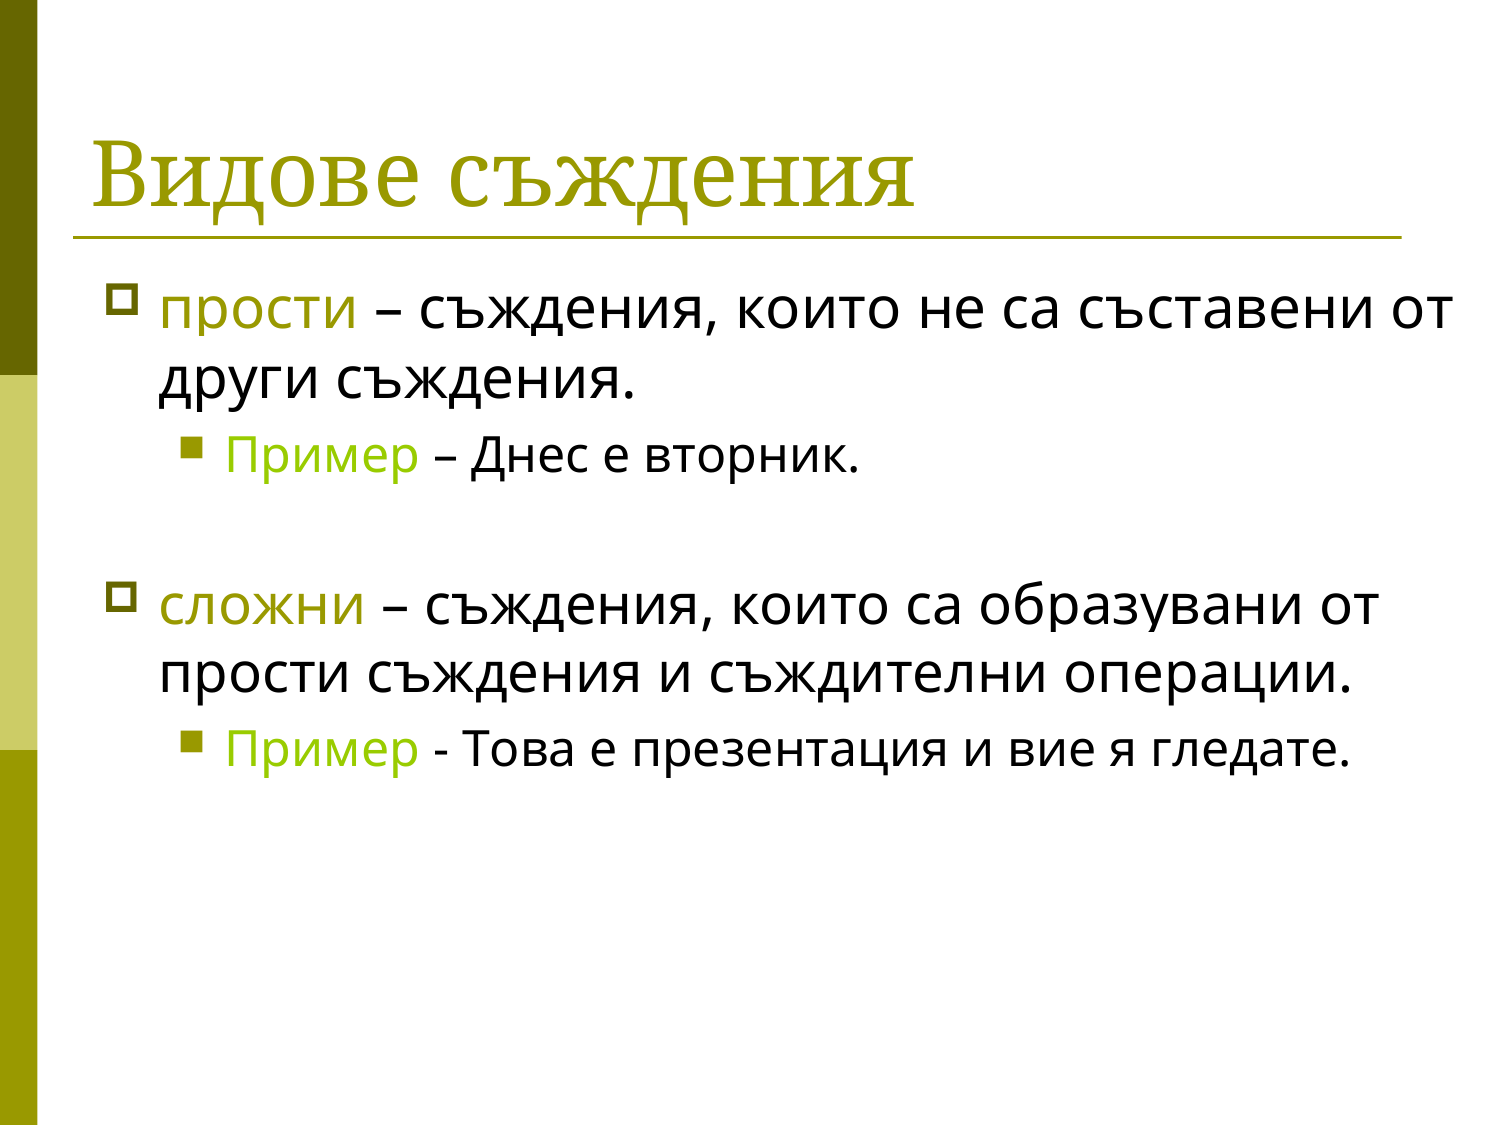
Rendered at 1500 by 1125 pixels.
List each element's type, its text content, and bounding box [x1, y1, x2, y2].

list прости – съждения, които не са съставени от други съждения. Пример – Днес е вторник. сложни – съждения, които са образувани от прости съждения и съждителни операции. Пример - Това е презентация и вие я гледате. [87, 262, 1500, 1006]
title Видове съждения [75, 45, 1426, 233]
